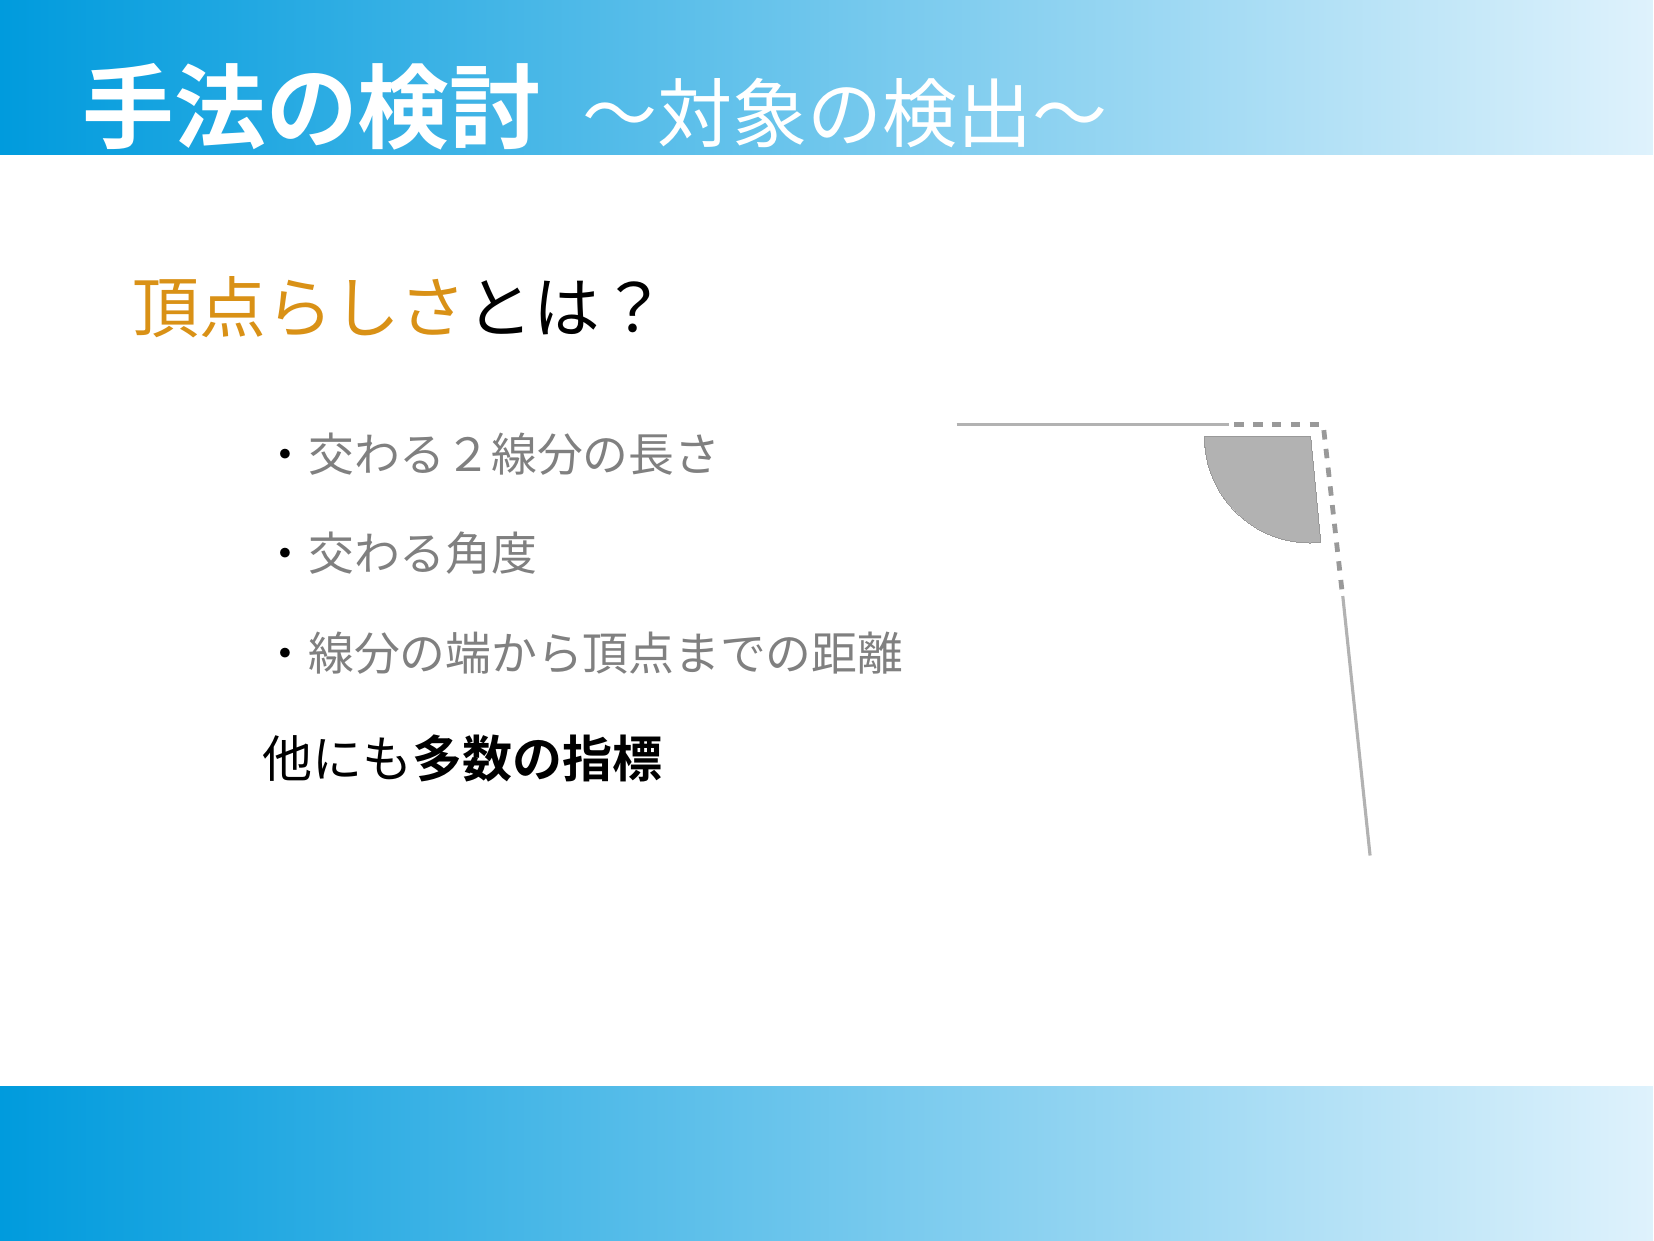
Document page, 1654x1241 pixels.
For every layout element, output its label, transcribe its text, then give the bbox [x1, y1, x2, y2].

text_box 頂点らしさとは？ [118, 248, 756, 363]
text_box [1204, 436, 1321, 544]
title 手法の検討 〜対象の検出〜 [82, 32, 1571, 171]
text_box ・交わる２線分の長さ ・交わる角度 ・線分の端から頂点までの距離 他にも多数の指標 [248, 377, 1229, 815]
